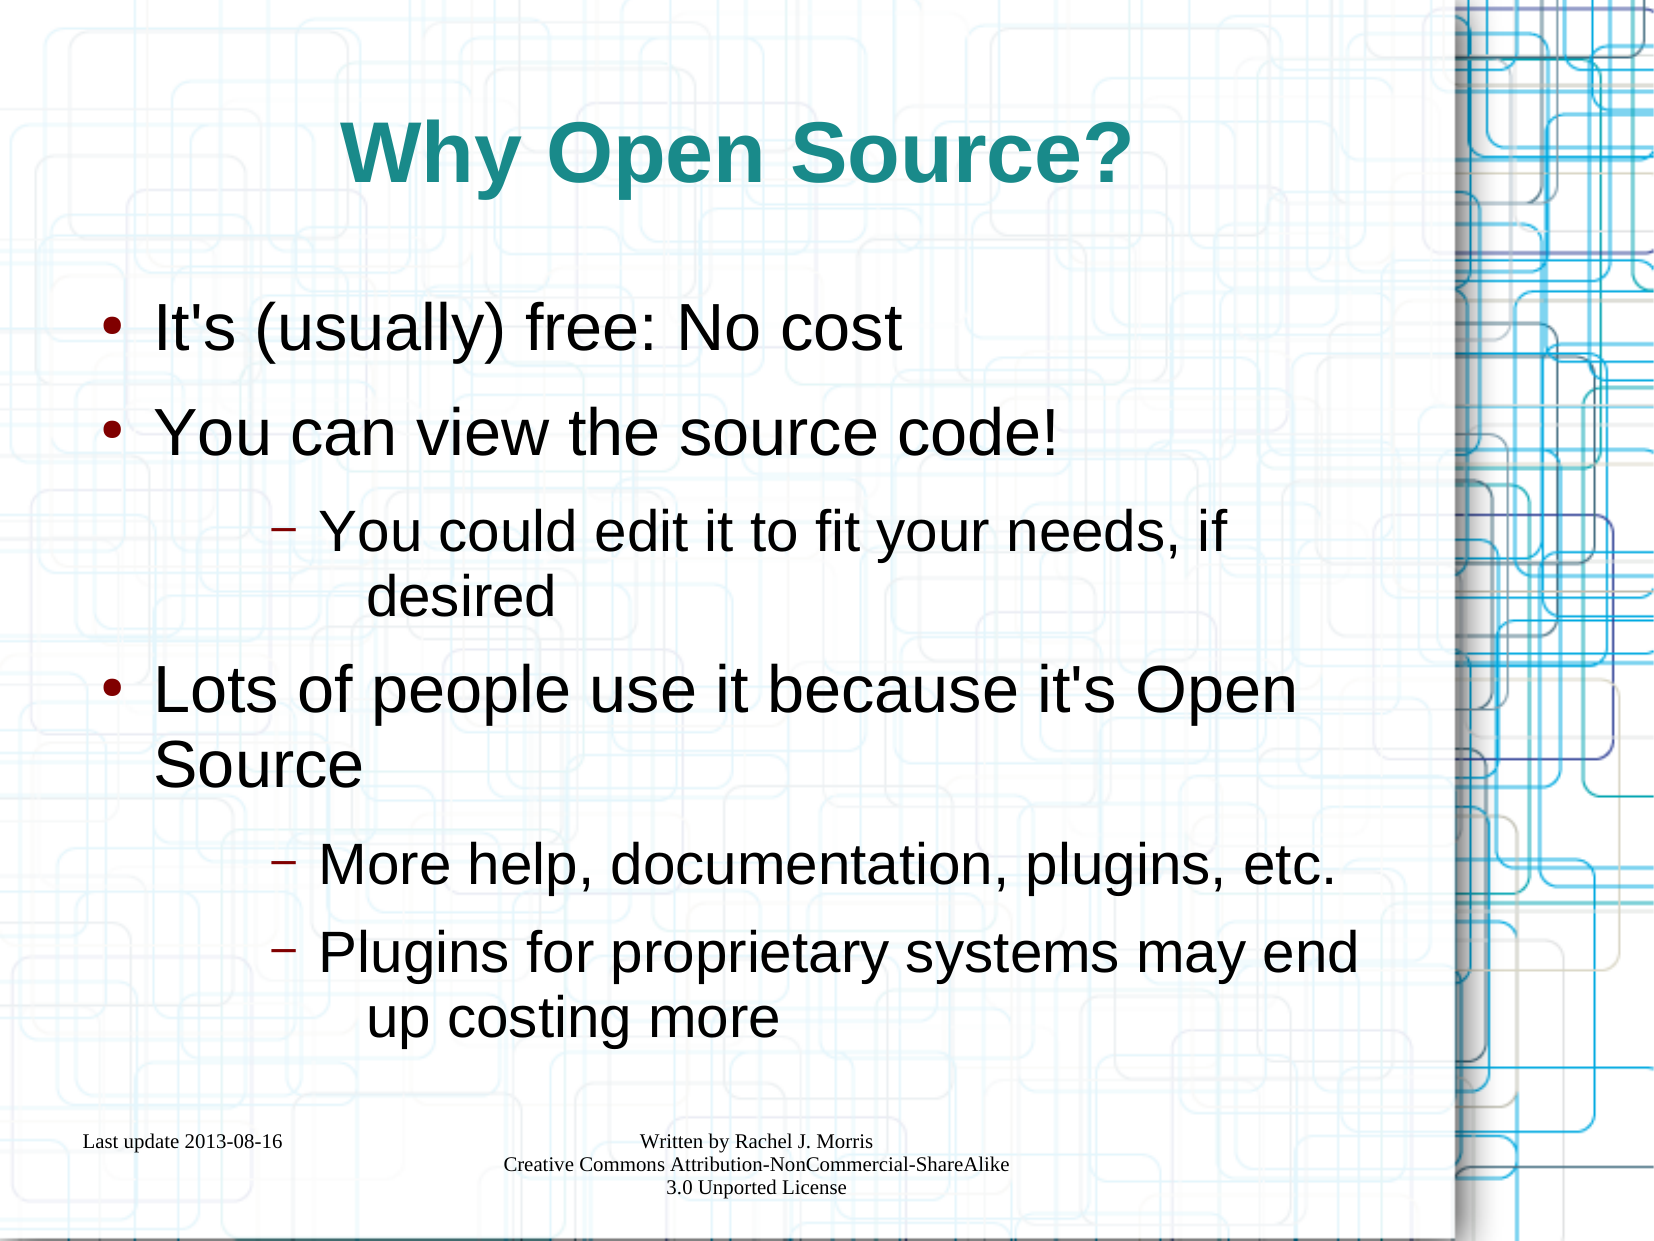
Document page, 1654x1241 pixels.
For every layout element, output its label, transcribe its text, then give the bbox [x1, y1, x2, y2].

picture [0, 0, 1654, 1241]
list It's (usually) free: No cost You can view the source code! You could edit it to fit your needs, if desired Lots of people use it because it's Open Source More help, documentation, plugins, etc. Plugins for proprietary systems may end up costing more [82, 290, 1418, 1051]
title Why Open Source? [59, 49, 1418, 257]
